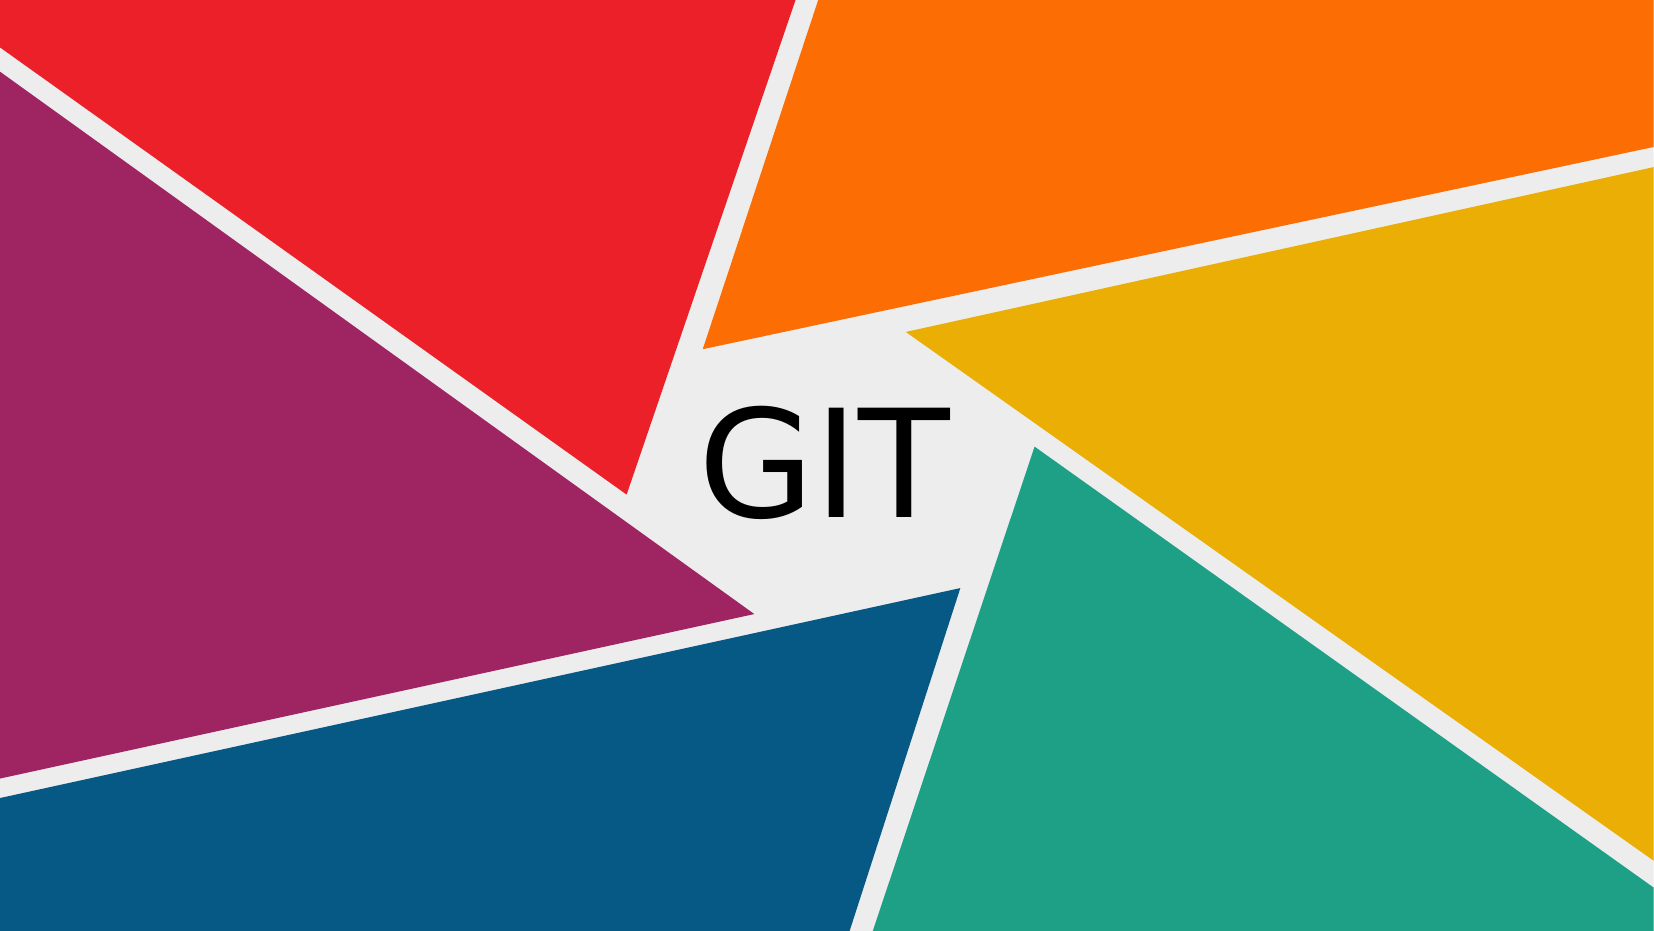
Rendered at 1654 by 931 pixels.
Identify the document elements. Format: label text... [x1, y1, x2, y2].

subtitle GIT [614, 313, 1035, 618]
